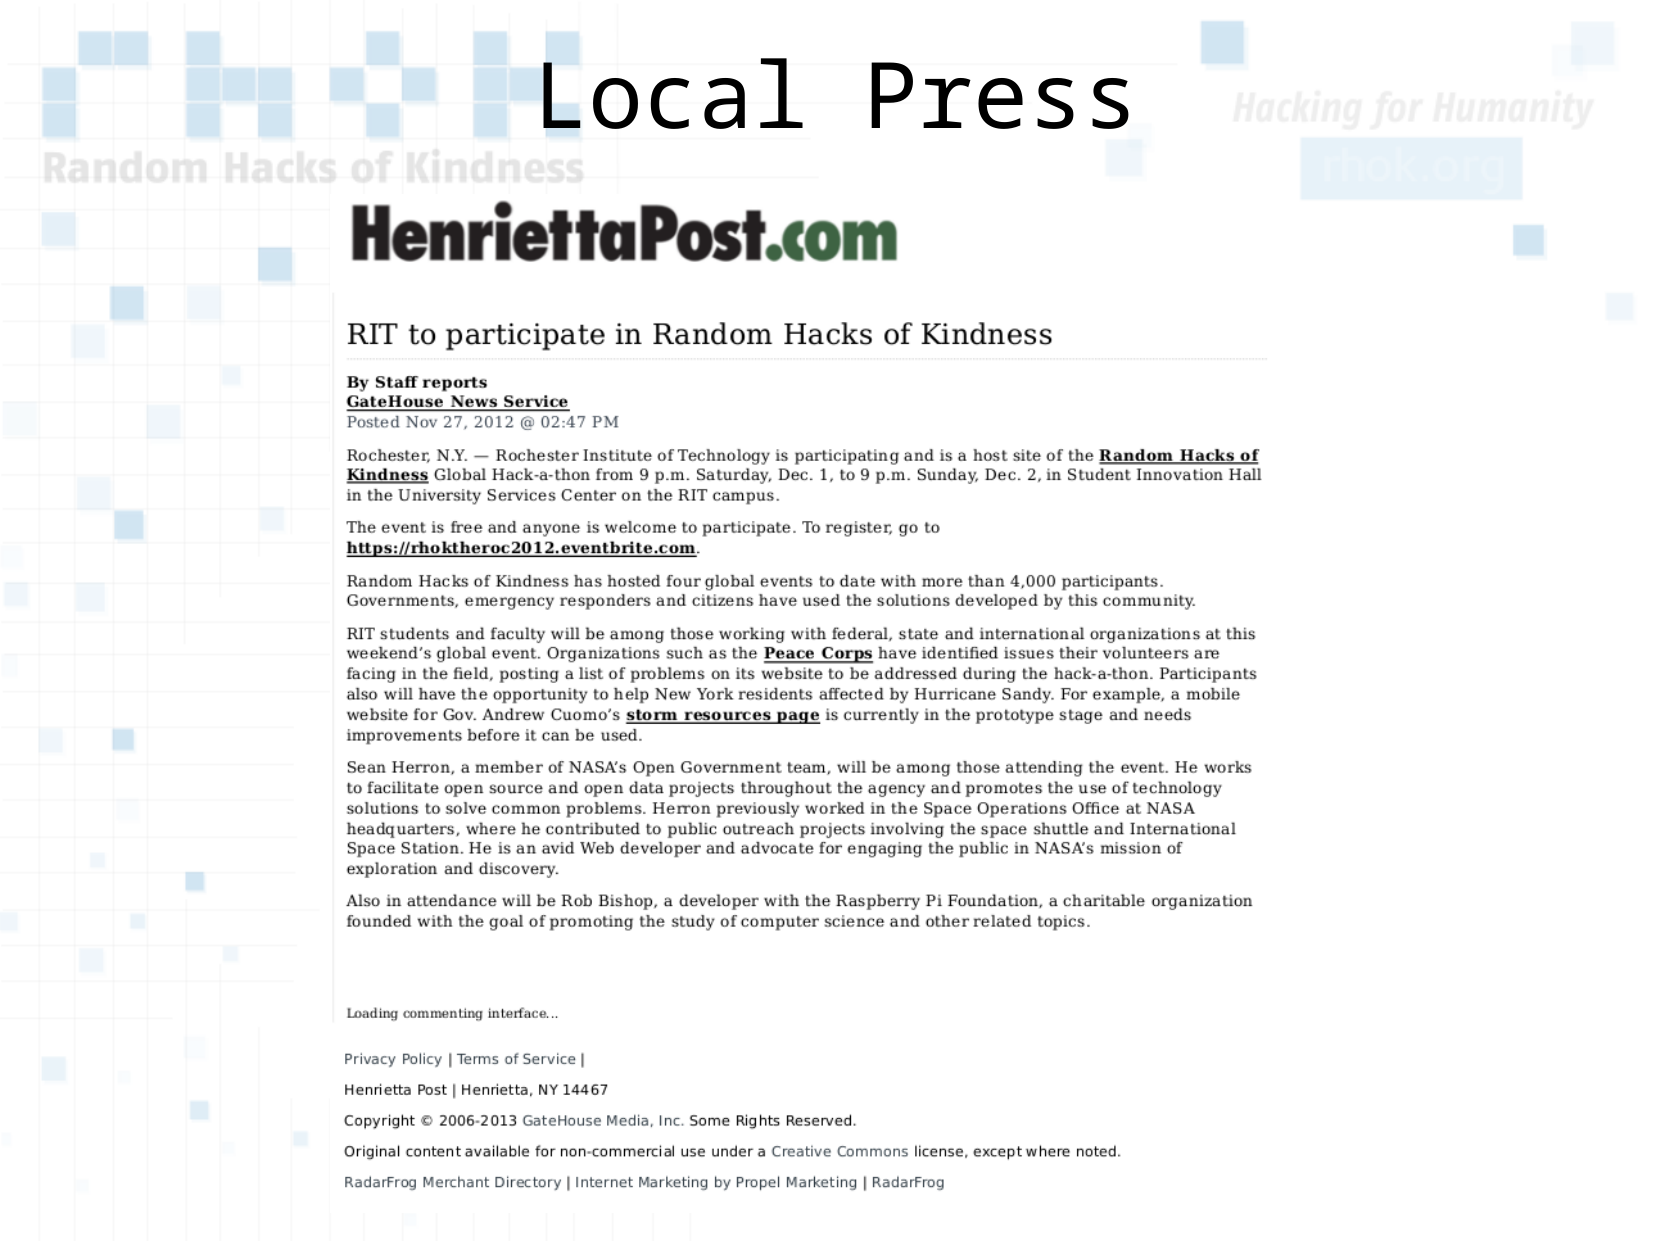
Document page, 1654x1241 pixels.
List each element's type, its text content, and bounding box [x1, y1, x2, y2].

text_box Local Press [377, 46, 1296, 142]
picture [0, 0, 1654, 1241]
